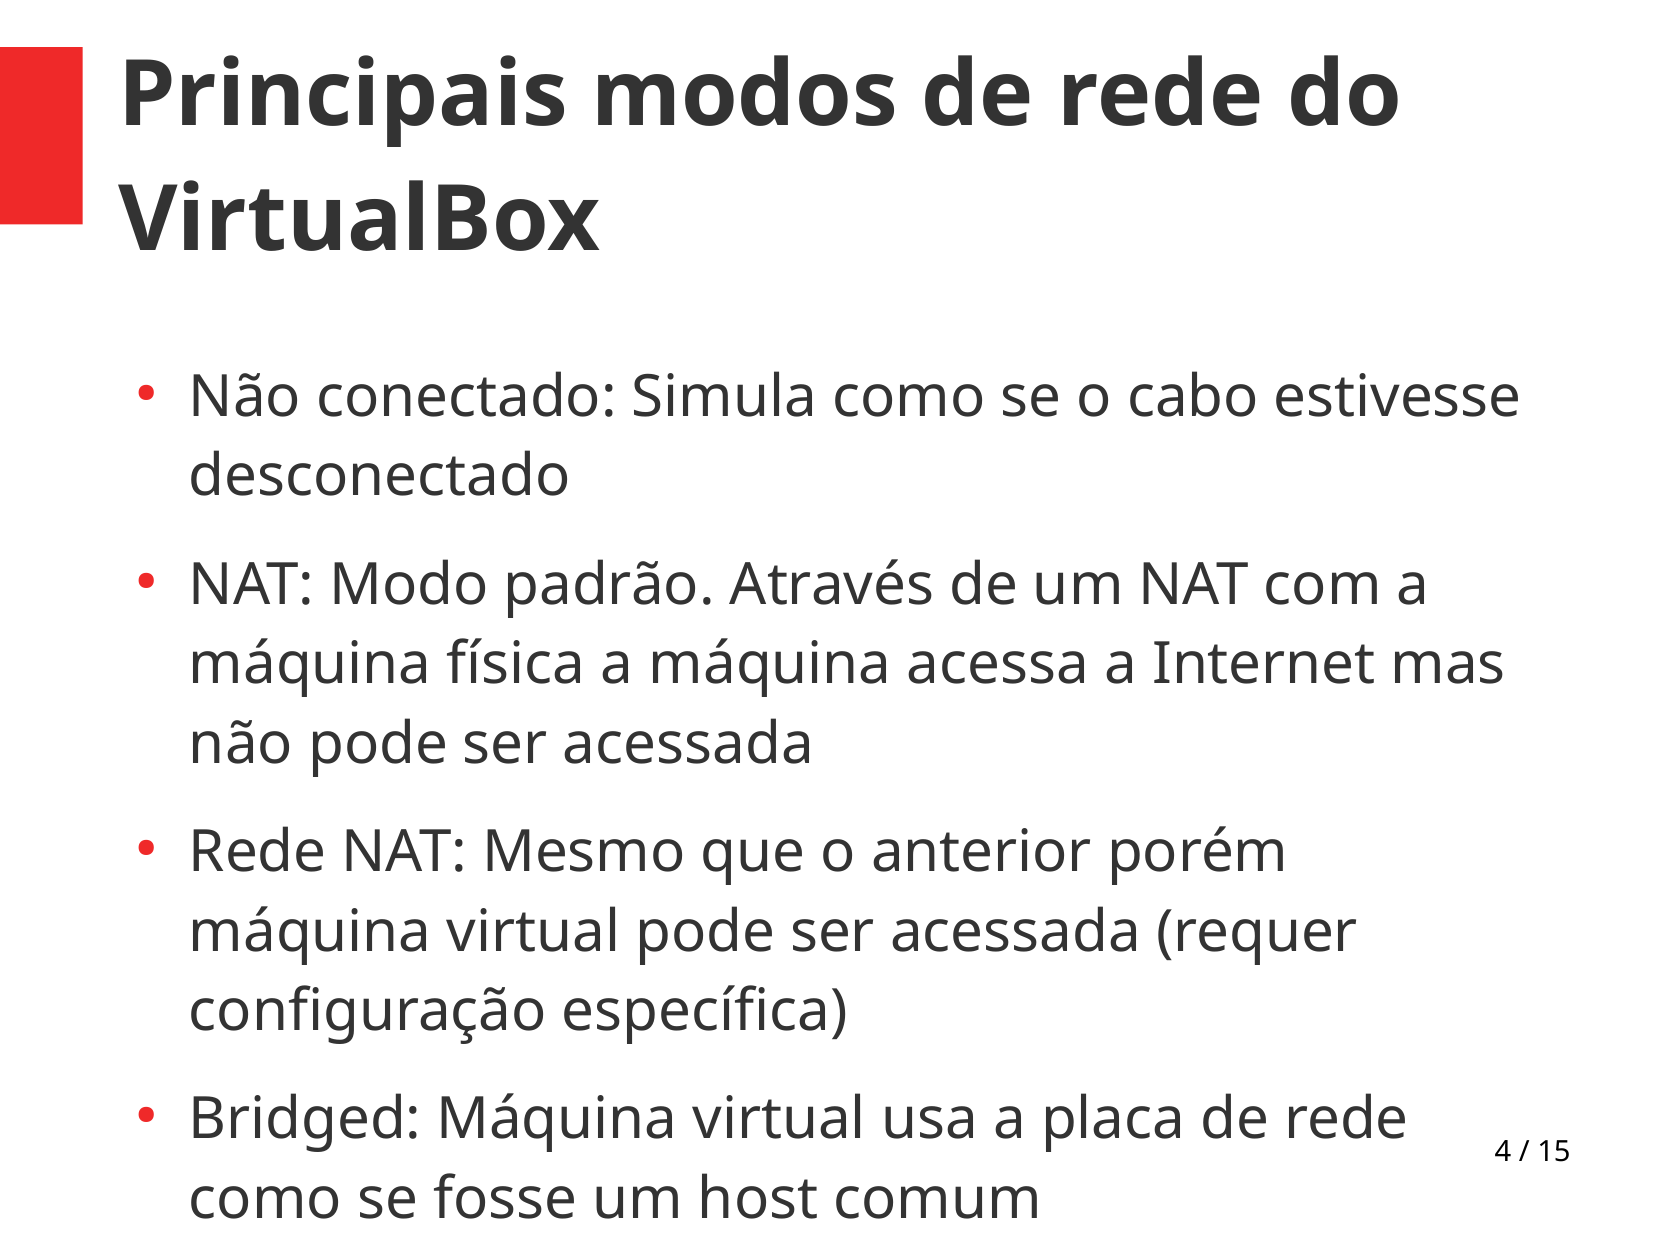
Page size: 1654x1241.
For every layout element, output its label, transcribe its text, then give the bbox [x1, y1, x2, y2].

title Principais modos de rede do VirtualBox [118, 45, 1571, 260]
list Não conectado: Simula como se o cabo estivesse desconectado NAT: Modo padrão. Através de um NAT com a máquina física a máquina acessa a Internet mas não pode ser acessada Rede NAT: Mesmo que o anterior porém máquina virtual pode ser acessada (requer configuração específica) Bridged: Máquina virtual usa a placa de rede como se fosse um host comum [118, 354, 1536, 1074]
